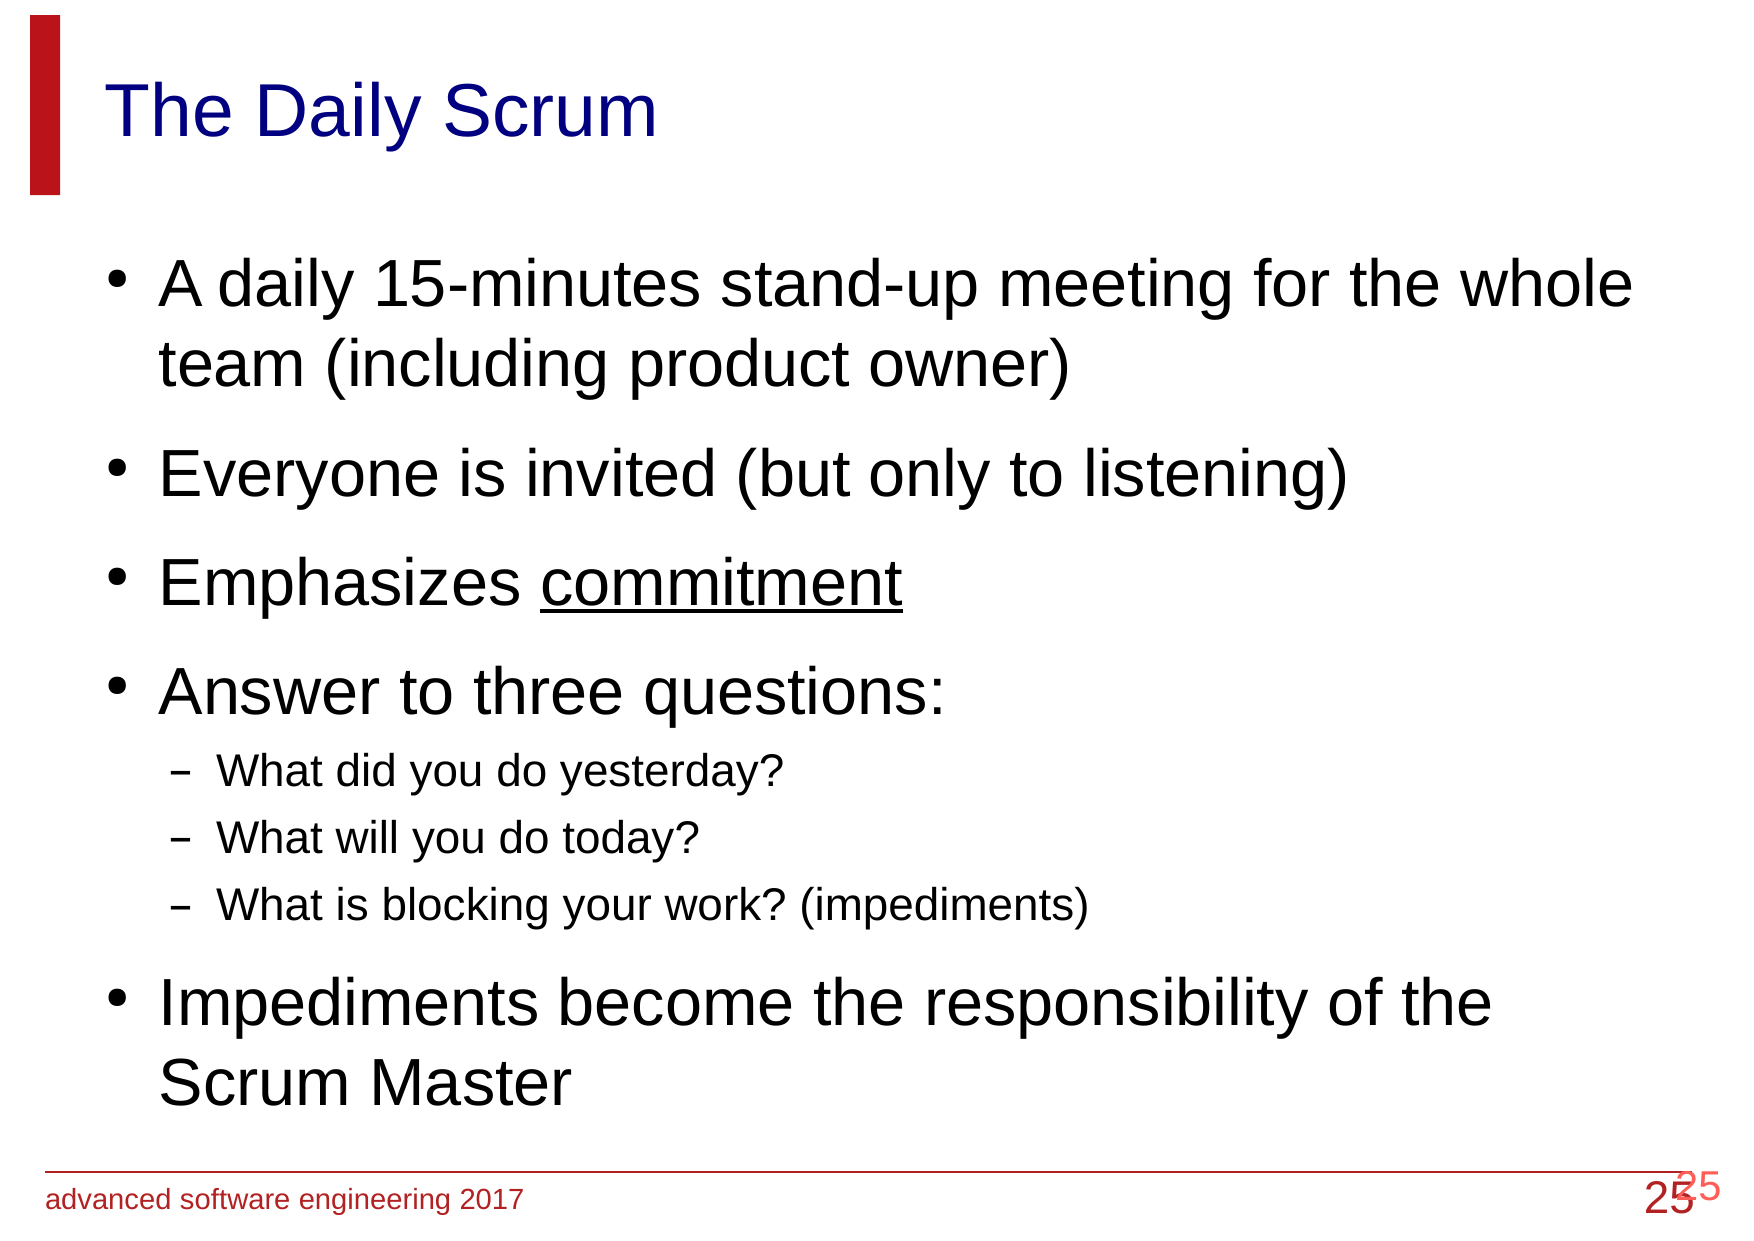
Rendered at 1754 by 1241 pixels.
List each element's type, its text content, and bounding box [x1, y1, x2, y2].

text_box <number> [1603, 1158, 1754, 1209]
list A daily 15-minutes stand-up meeting for the whole team (including product owner) Everyone is invited (but only to listening) Emphasizes commitment Answer to three questions: What did you do yesterday? What will you do today? What is blocking your work? (impediments) Impediments become the responsibility of the Scrum Master [87, 240, 1696, 1130]
title The Daily Scrum [90, 17, 1696, 196]
